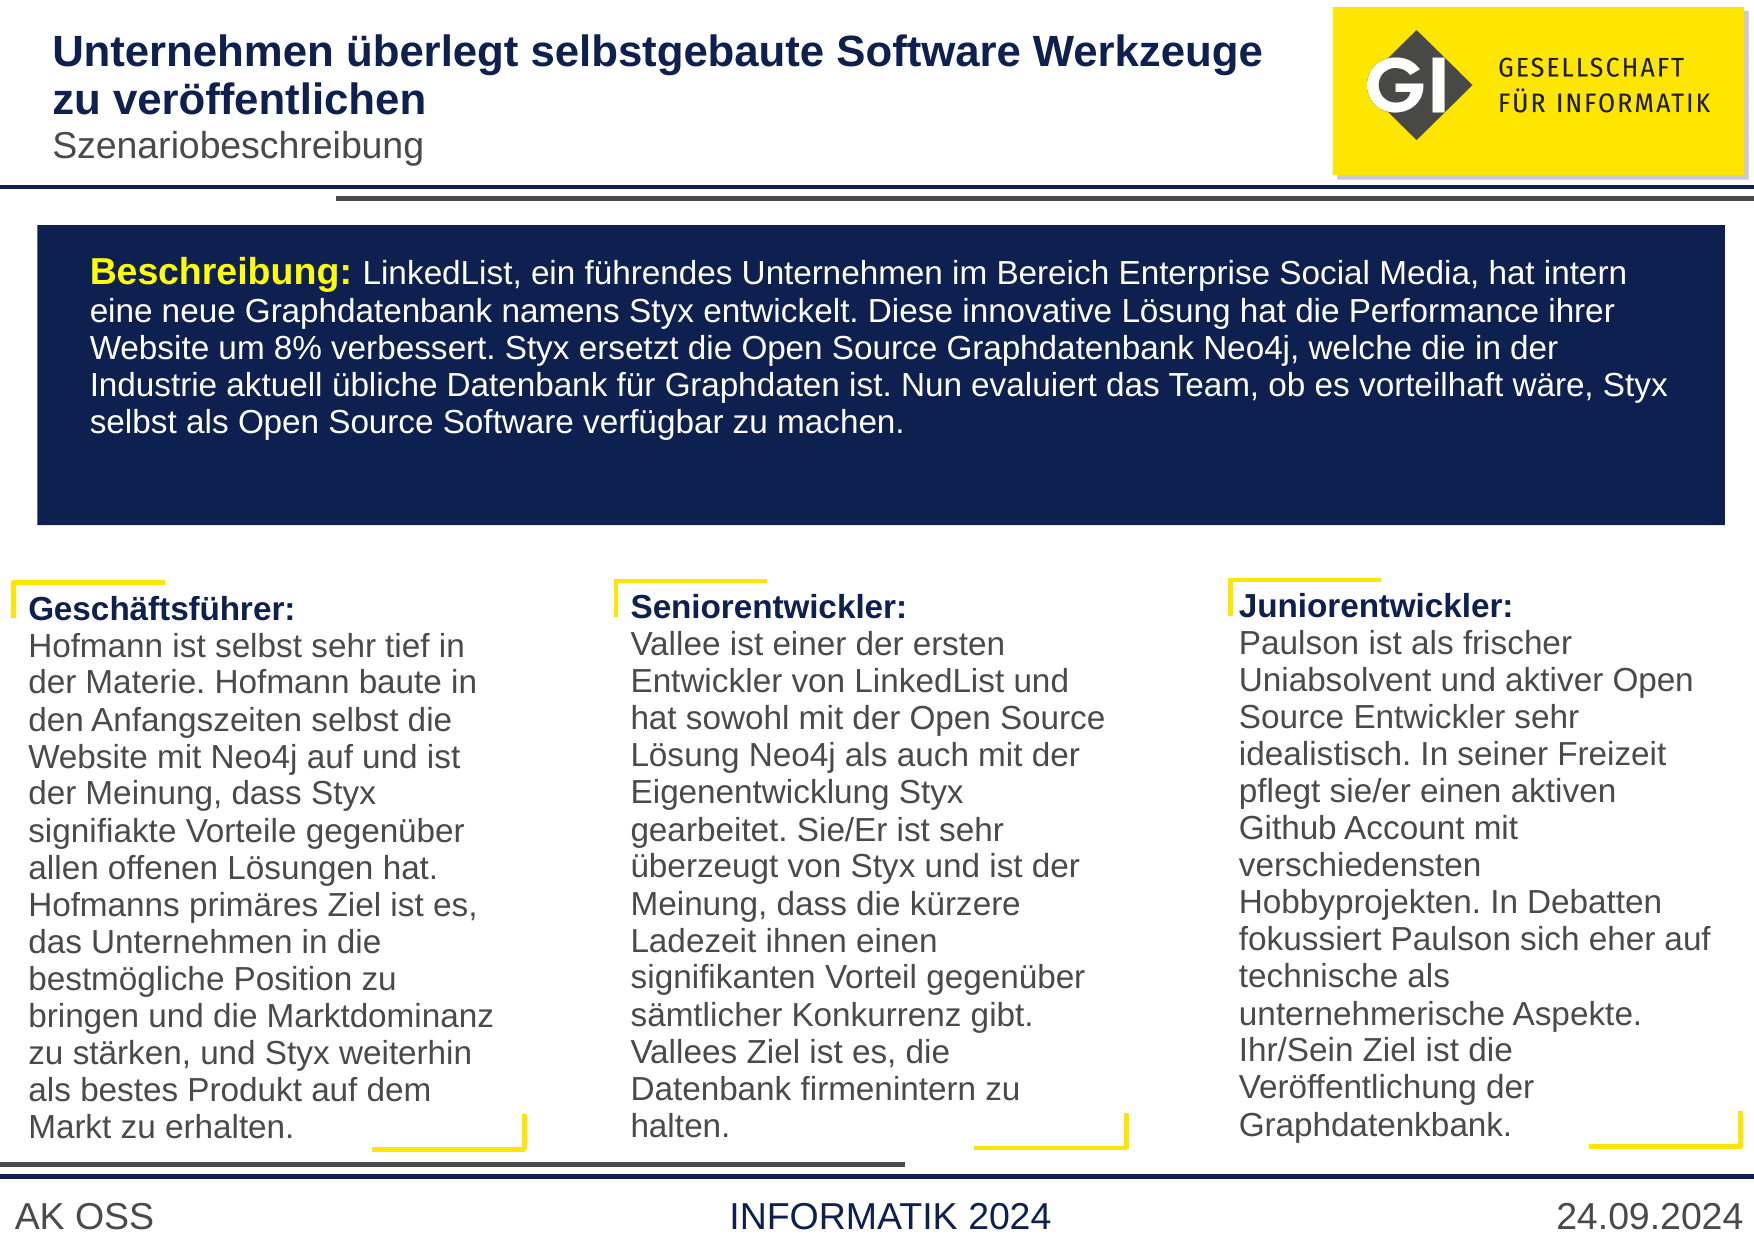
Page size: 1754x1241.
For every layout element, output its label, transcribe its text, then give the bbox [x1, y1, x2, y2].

text_box [37, 225, 1725, 526]
text_box Juniorentwickler: Paulson ist als frischer Uniabsolvent und aktiver Open Source Entwickler sehr idealistisch. In seiner Freizeit pflegt sie/er einen aktiven Github Account mit verschiedensten Hobbyprojekten. In Debatten fokussiert Paulson sich eher auf technische als unternehmerische Aspekte. Ihr/Sein Ziel ist die Veröffentlichung der Graphdatenkbank. [1224, 580, 1735, 1151]
text_box Unternehmen überlegt selbstgebaute Software Werkzeuge zu veröffentlichen Szenariobeschreibung [37, 19, 1313, 174]
text_box Seniorentwickler: Vallee ist einer der ersten Entwickler von LinkedList und hat sowohl mit der Open Source Lösung Neo4j als auch mit der Eigenentwicklung Styx gearbeitet. Sie/Er ist sehr überzeugt von Styx und ist der Meinung, dass die kürzere Ladezeit ihnen einen signifikanten Vorteil gegenüber sämtlicher Konkurrenz gibt. Vallees Ziel ist es, die Datenbank firmenintern zu halten. [615, 720, 1127, 1152]
text_box AK OSS [0, 1188, 170, 1241]
text_box [1332, 7, 1744, 176]
text_box Beschreibung: LinkedList, ein führendes Unternehmen im Bereich Enterprise Social Media, hat intern eine neue Graphdatenbank namens Styx entwickelt. Diese innovative Lösung hat die Performance ihrer Website um 8% verbessert. Styx ersetzt die Open Source Graphdatenbank Neo4j, welche die in der Industrie aktuell übliche Datenbank für Graphdaten ist. Nun evaluiert das Team, ob es vorteilhaft wäre, Styx selbst als Open Source Software verfügbar zu machen. [75, 243, 1688, 720]
text_box INFORMATIK 2024 [714, 1188, 1067, 1241]
picture [1367, 30, 1710, 140]
text_box Geschäftsführer: Hofmann ist selbst sehr tief in der Materie. Hofmann baute in den Anfangszeiten selbst die Website mit Neo4j auf und ist der Meinung, dass Styx signifiakte Vorteile gegenüber allen offenen Lösungen hat. Hofmanns primäres Ziel ist es, das Unternehmen in die bestmögliche Position zu bringen und die Marktdominanz zu stärken, und Styx weiterhin als bestes Produkt auf dem Markt zu erhalten. [13, 582, 525, 1190]
text_box 24.09.2024 [1541, 1188, 1754, 1241]
